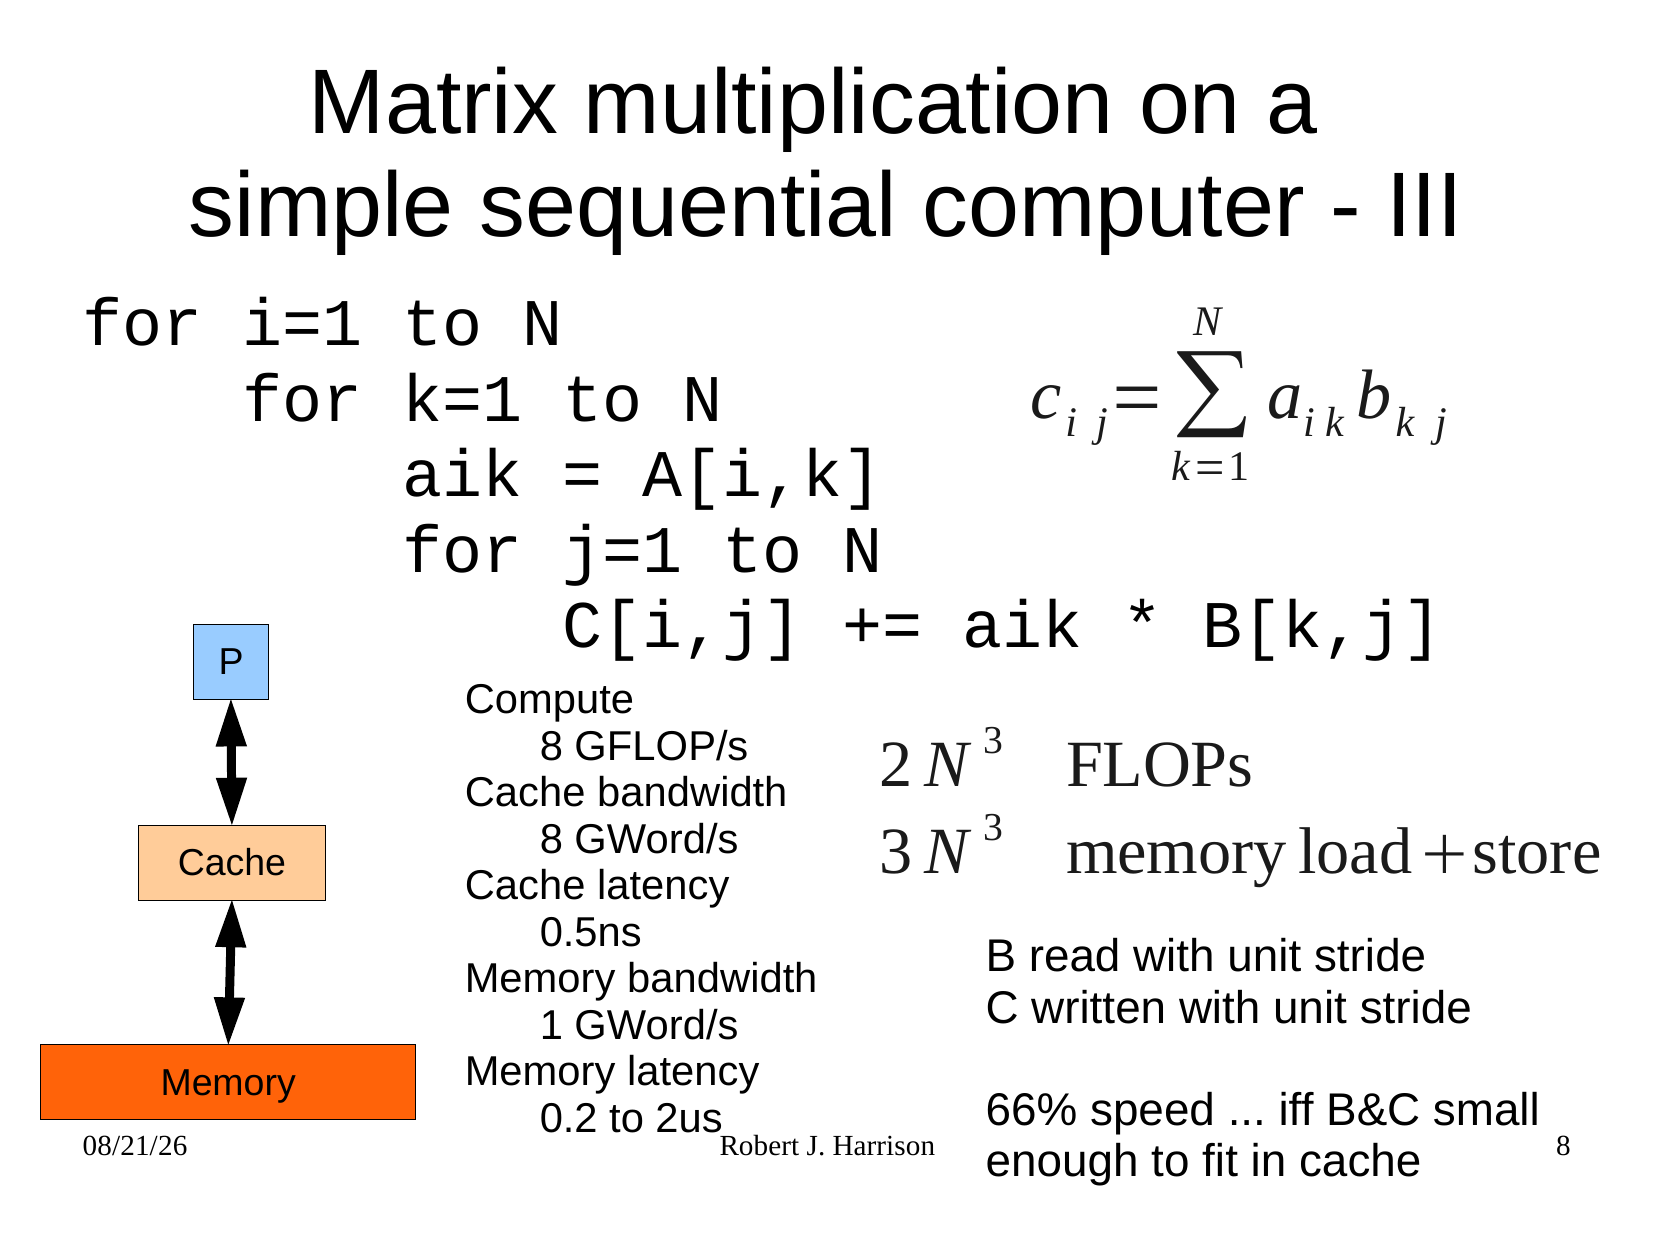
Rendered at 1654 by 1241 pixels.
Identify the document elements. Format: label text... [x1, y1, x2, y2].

text_box Memory [40, 1044, 416, 1120]
chart [862, 712, 1618, 890]
text_box B read with unit stride C written with unit stride 66% speed ... iff B&C small enough to fit in cache [970, 922, 1568, 1195]
text_box Cache [138, 825, 326, 901]
list for i=1 to N for k=1 to N aik = A[i,k] for j=1 to N C[i,j] += aik * B[k,j] [82, 290, 1571, 1109]
text_box P [193, 624, 269, 700]
chart [1012, 300, 1463, 489]
title Matrix multiplication on a simple sequential computer - III [82, 50, 1571, 256]
text_box Compute 8 GFLOP/s Cache bandwidth 8 GWord/s Cache latency 0.5ns Memory bandwidth 1 GWord/s Memory latency 0.2 to 2us [450, 668, 833, 1201]
